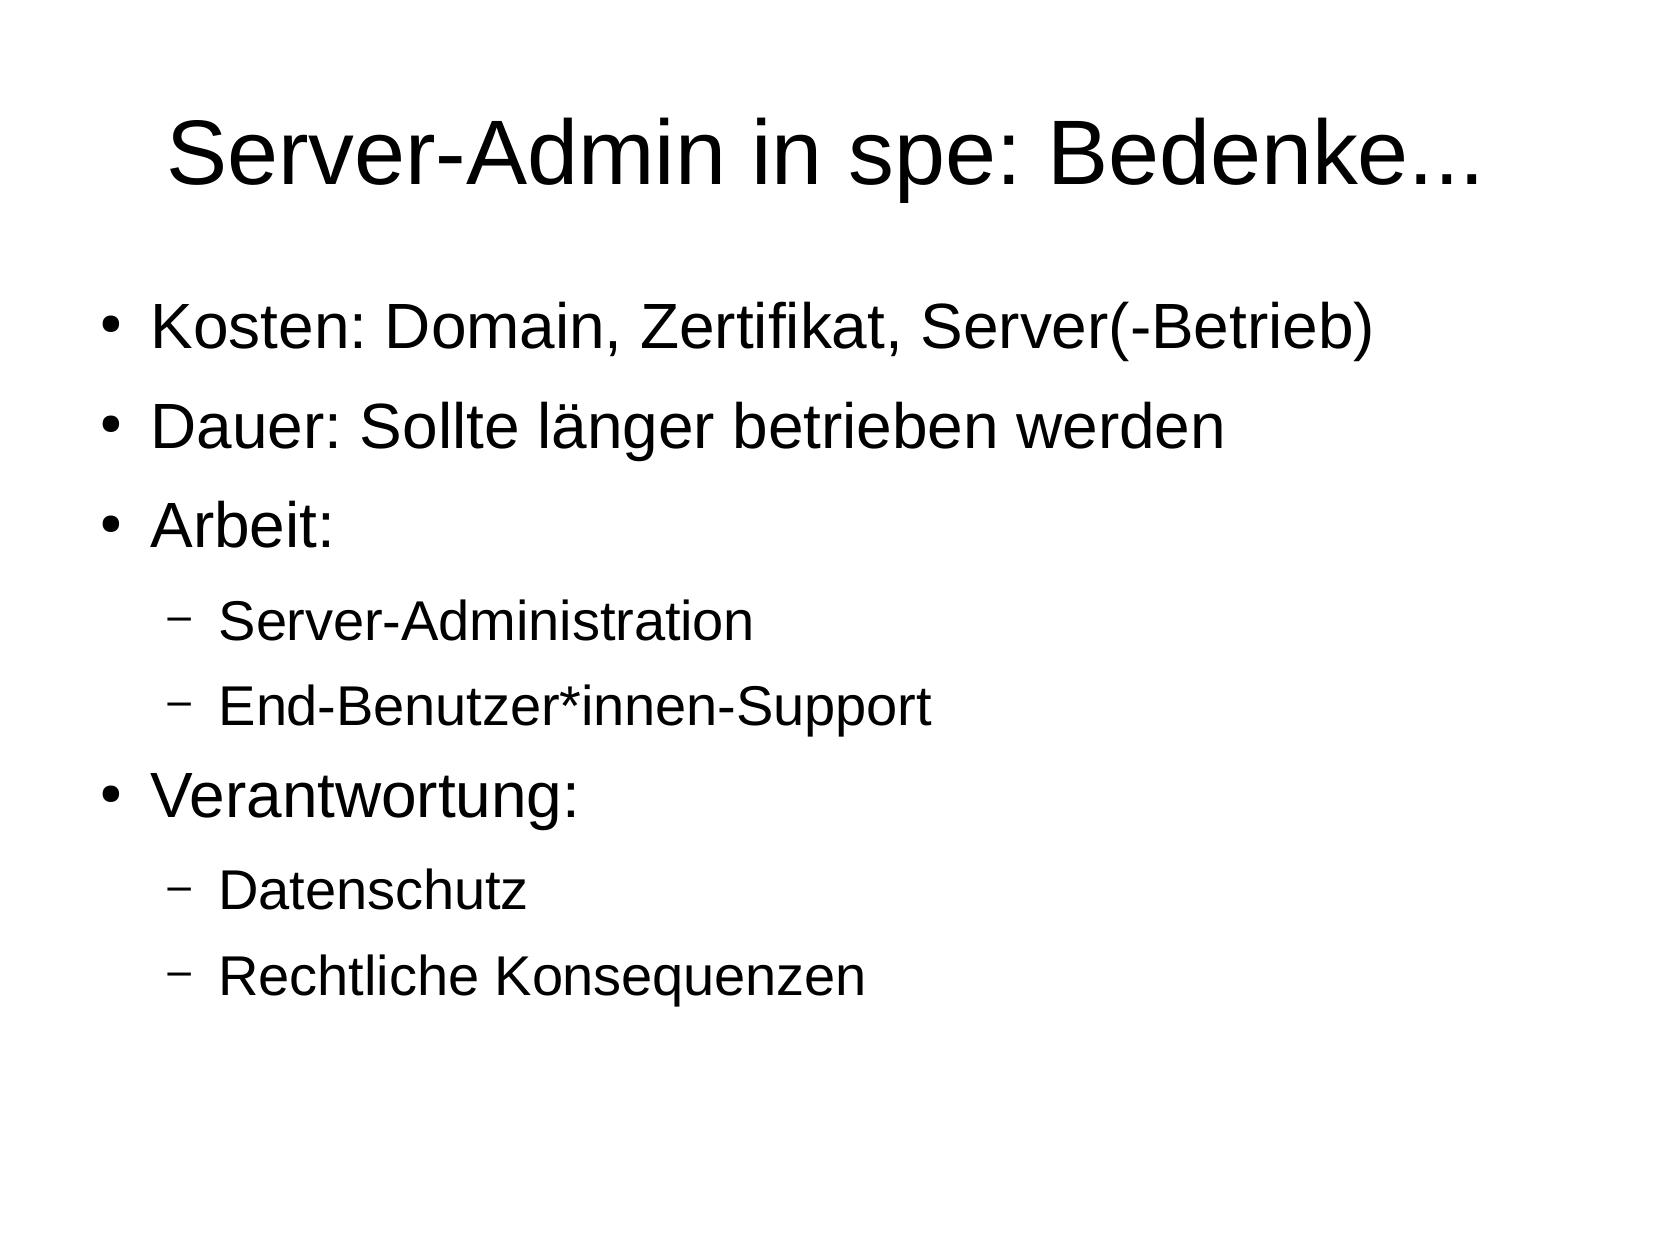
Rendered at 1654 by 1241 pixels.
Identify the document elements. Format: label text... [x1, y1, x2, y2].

list Kosten: Domain, Zertifikat, Server(-Betrieb) Dauer: Sollte länger betrieben werden Arbeit: Server-Administration End-Benutzer*innen-Support Verantwortung: Datenschutz Rechtliche Konsequenzen [82, 290, 1571, 1010]
title Server-Admin in spe: Bedenke... [82, 49, 1571, 257]
